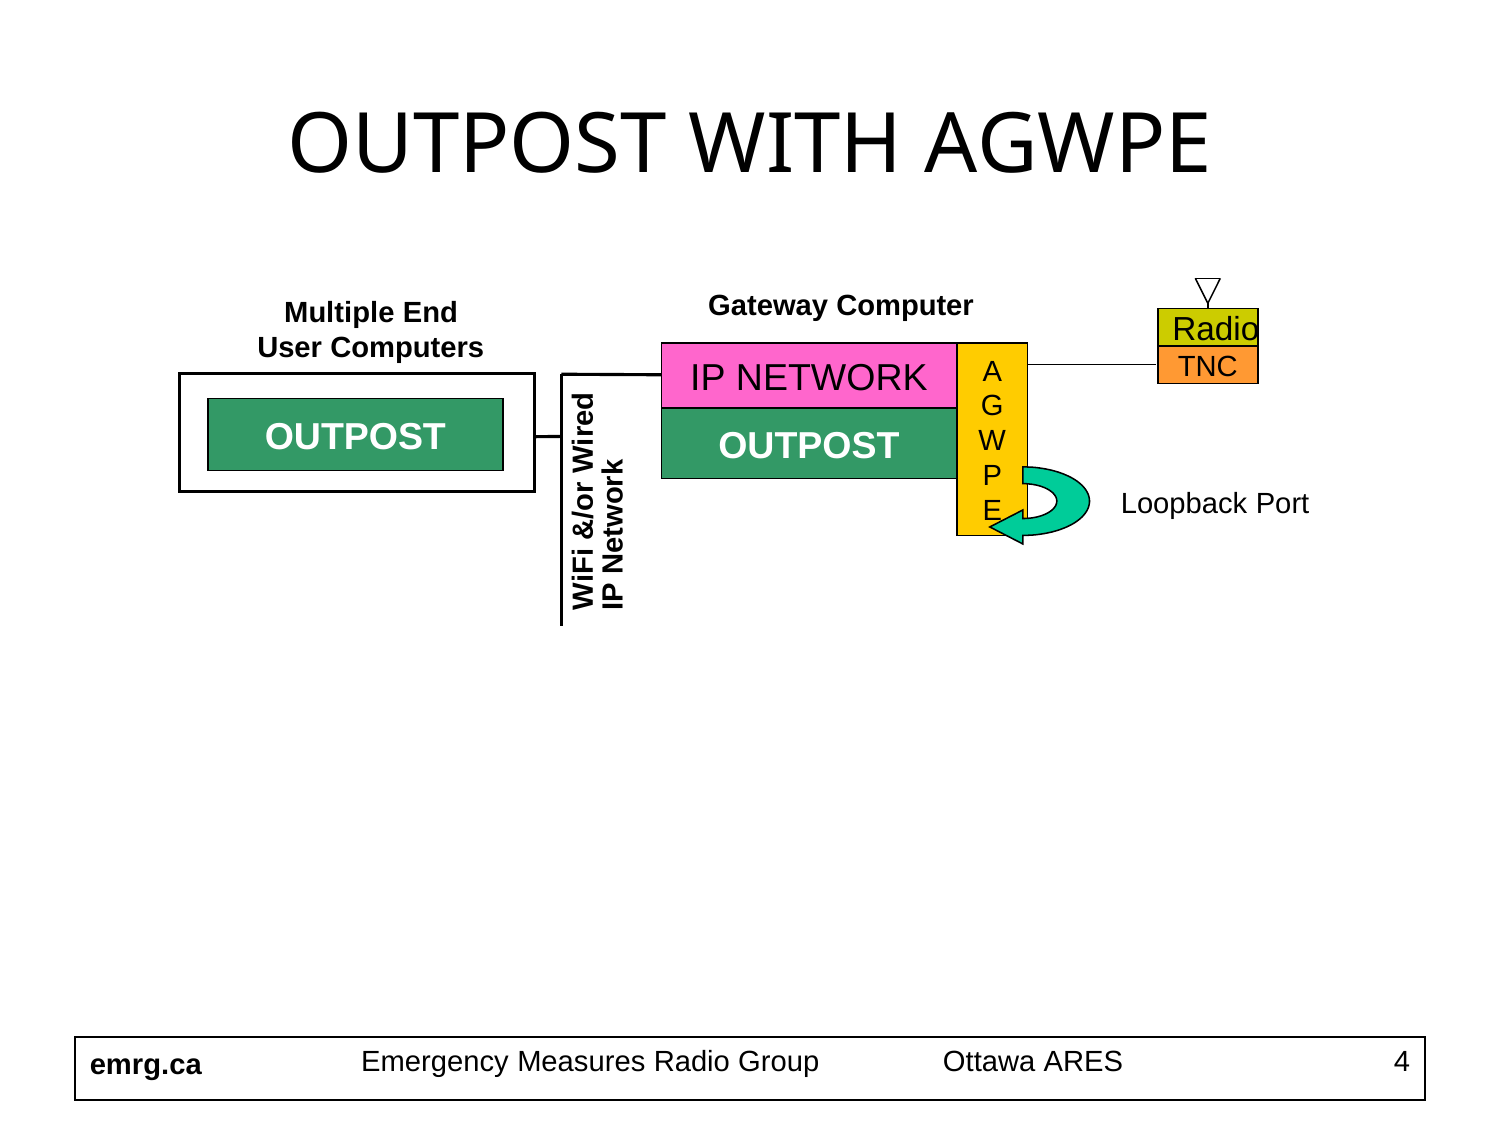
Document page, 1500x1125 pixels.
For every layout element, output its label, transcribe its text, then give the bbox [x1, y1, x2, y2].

text_box [179, 373, 535, 492]
text_box Multiple End User Computers [238, 285, 504, 372]
text_box OUTPOST [661, 408, 957, 479]
text_box Loopback Port [1106, 476, 1325, 527]
text_box A G W P E [956, 342, 1028, 536]
text_box OUTPOST WITH AGWPE [75, 45, 1426, 233]
text_box Gateway Computer [693, 278, 990, 329]
text_box TNC [1157, 346, 1258, 384]
text_box Radio [1157, 308, 1258, 346]
text_box OUTPOST [207, 398, 504, 471]
text_box IP NETWORK [661, 342, 957, 408]
text_box WiFi &/or Wired IP Network [561, 373, 637, 626]
